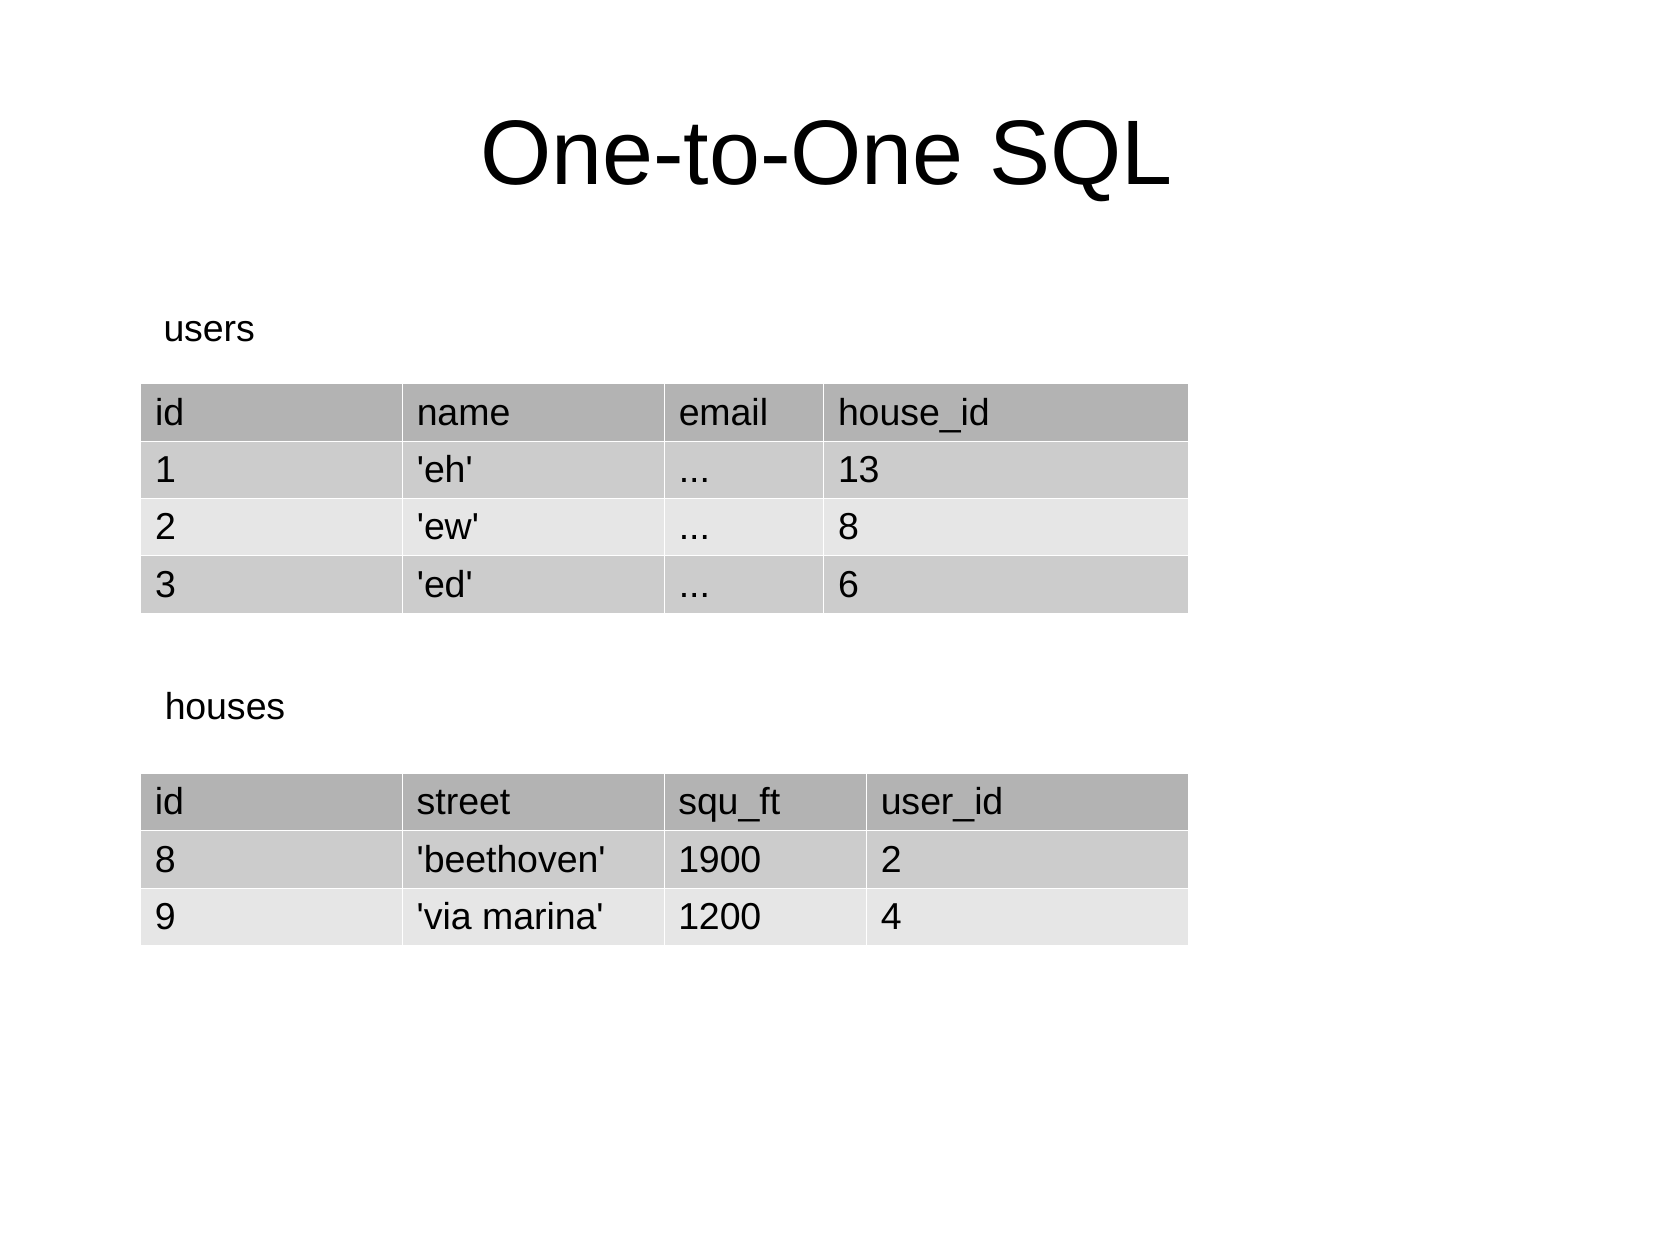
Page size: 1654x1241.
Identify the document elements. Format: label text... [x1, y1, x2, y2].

table_cell ... [665, 442, 823, 498]
table_header squ_ft [665, 774, 866, 830]
table_cell 'via marina' [403, 889, 664, 945]
title One-to-One SQL [82, 49, 1571, 257]
table_cell 'beethoven' [403, 831, 664, 888]
table_cell 9 [141, 889, 402, 945]
table_header house_id [824, 384, 1188, 441]
text_box users [148, 300, 271, 357]
table_header user_id [867, 774, 1188, 830]
table_cell 4 [867, 889, 1188, 945]
table_cell 1900 [665, 831, 866, 888]
table_cell 'eh' [403, 442, 664, 498]
table_header id [141, 384, 402, 441]
text_box houses [150, 678, 391, 736]
table_cell 6 [824, 556, 1188, 613]
table_cell ... [665, 499, 823, 555]
table_cell 'ew' [403, 499, 664, 555]
table_cell 2 [867, 831, 1188, 888]
table_cell 13 [824, 442, 1188, 498]
table_cell 1200 [665, 889, 866, 945]
table_header id [141, 774, 402, 830]
table_header street [403, 774, 664, 830]
table_cell 8 [141, 831, 402, 888]
table_header name [403, 384, 664, 441]
table_cell ... [665, 556, 823, 613]
table_cell 'ed' [403, 556, 664, 613]
table_cell 3 [141, 556, 402, 613]
table_header email [665, 384, 823, 441]
table_cell 1 [141, 442, 402, 498]
table_cell 8 [824, 499, 1188, 555]
table_cell 2 [141, 499, 402, 555]
